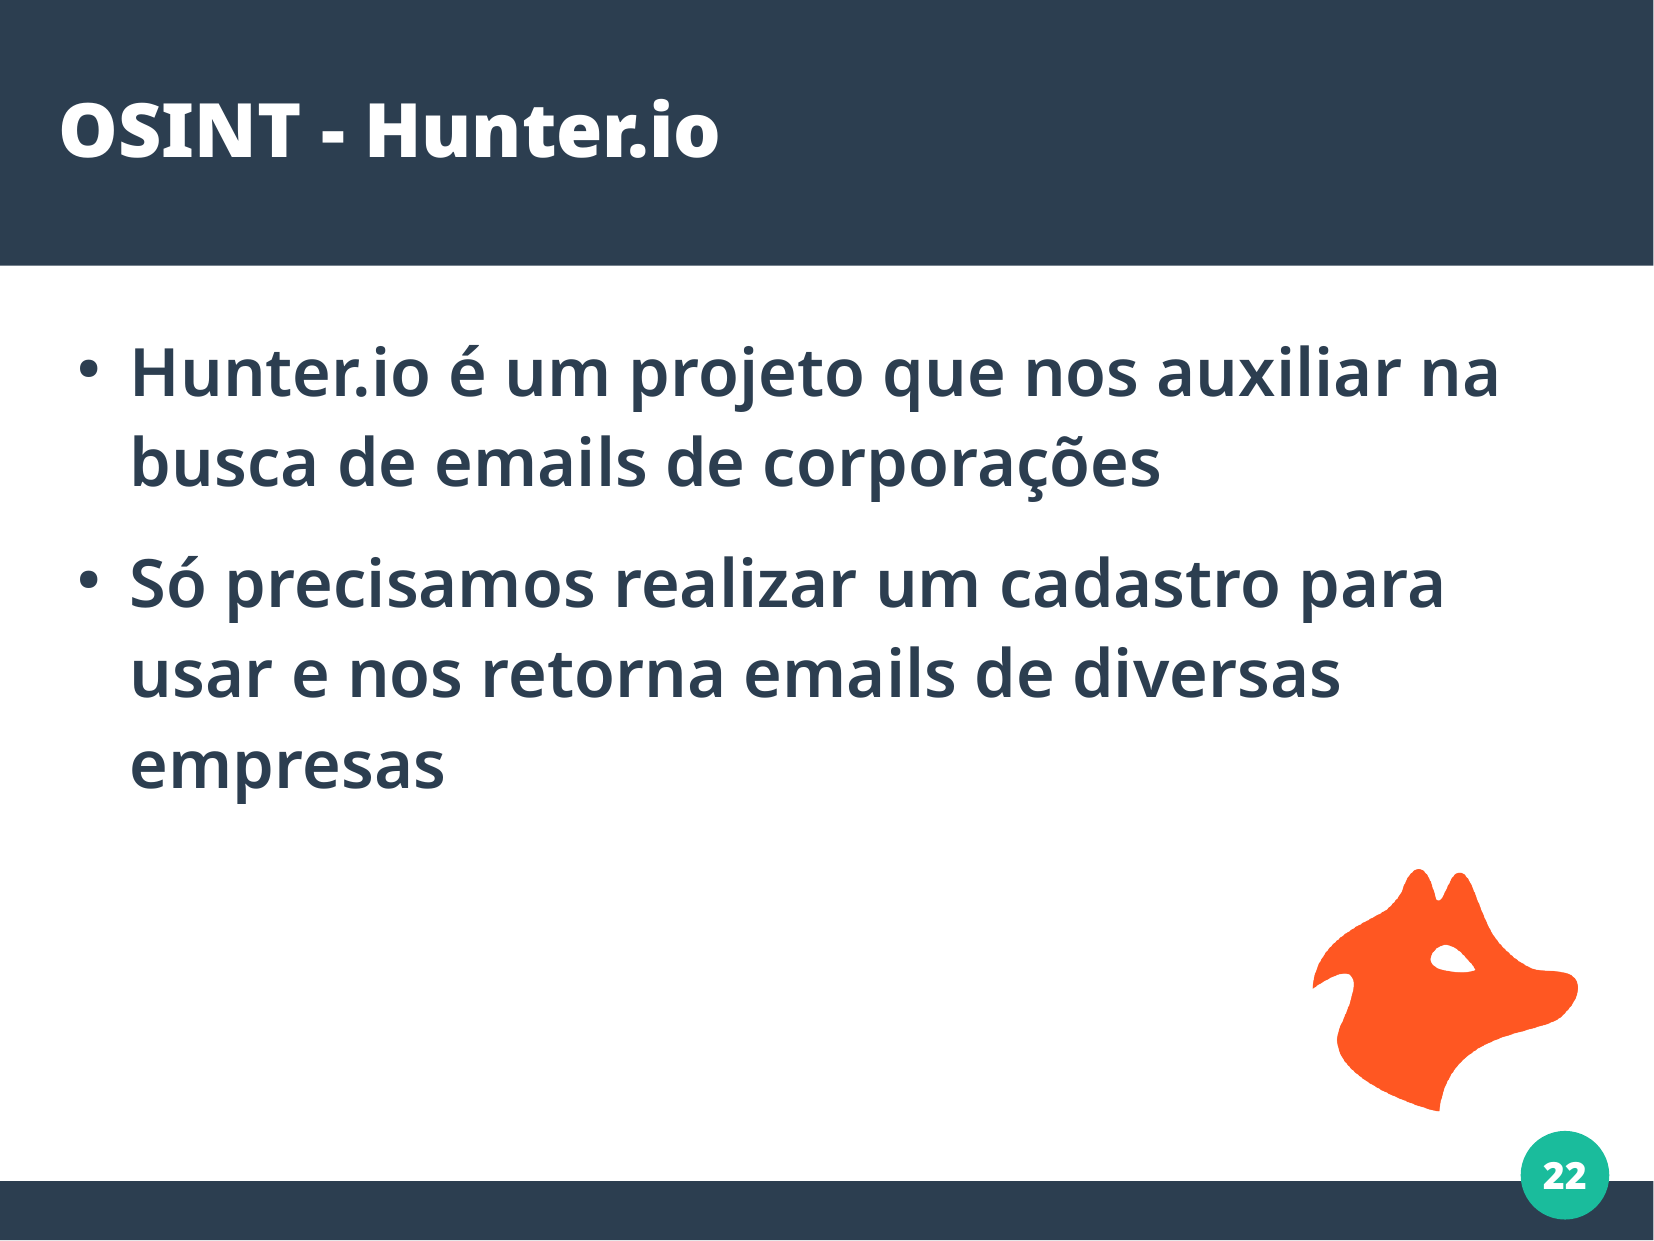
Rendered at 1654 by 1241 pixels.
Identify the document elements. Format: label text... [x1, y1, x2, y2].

picture [1297, 842, 1593, 1138]
list Hunter.io é um projeto que nos auxiliar na busca de emails de corporações Só precisamos realizar um cadastro para usar e nos retorna emails de diversas empresas [59, 324, 1595, 1152]
title OSINT - Hunter.io [59, 49, 1595, 207]
